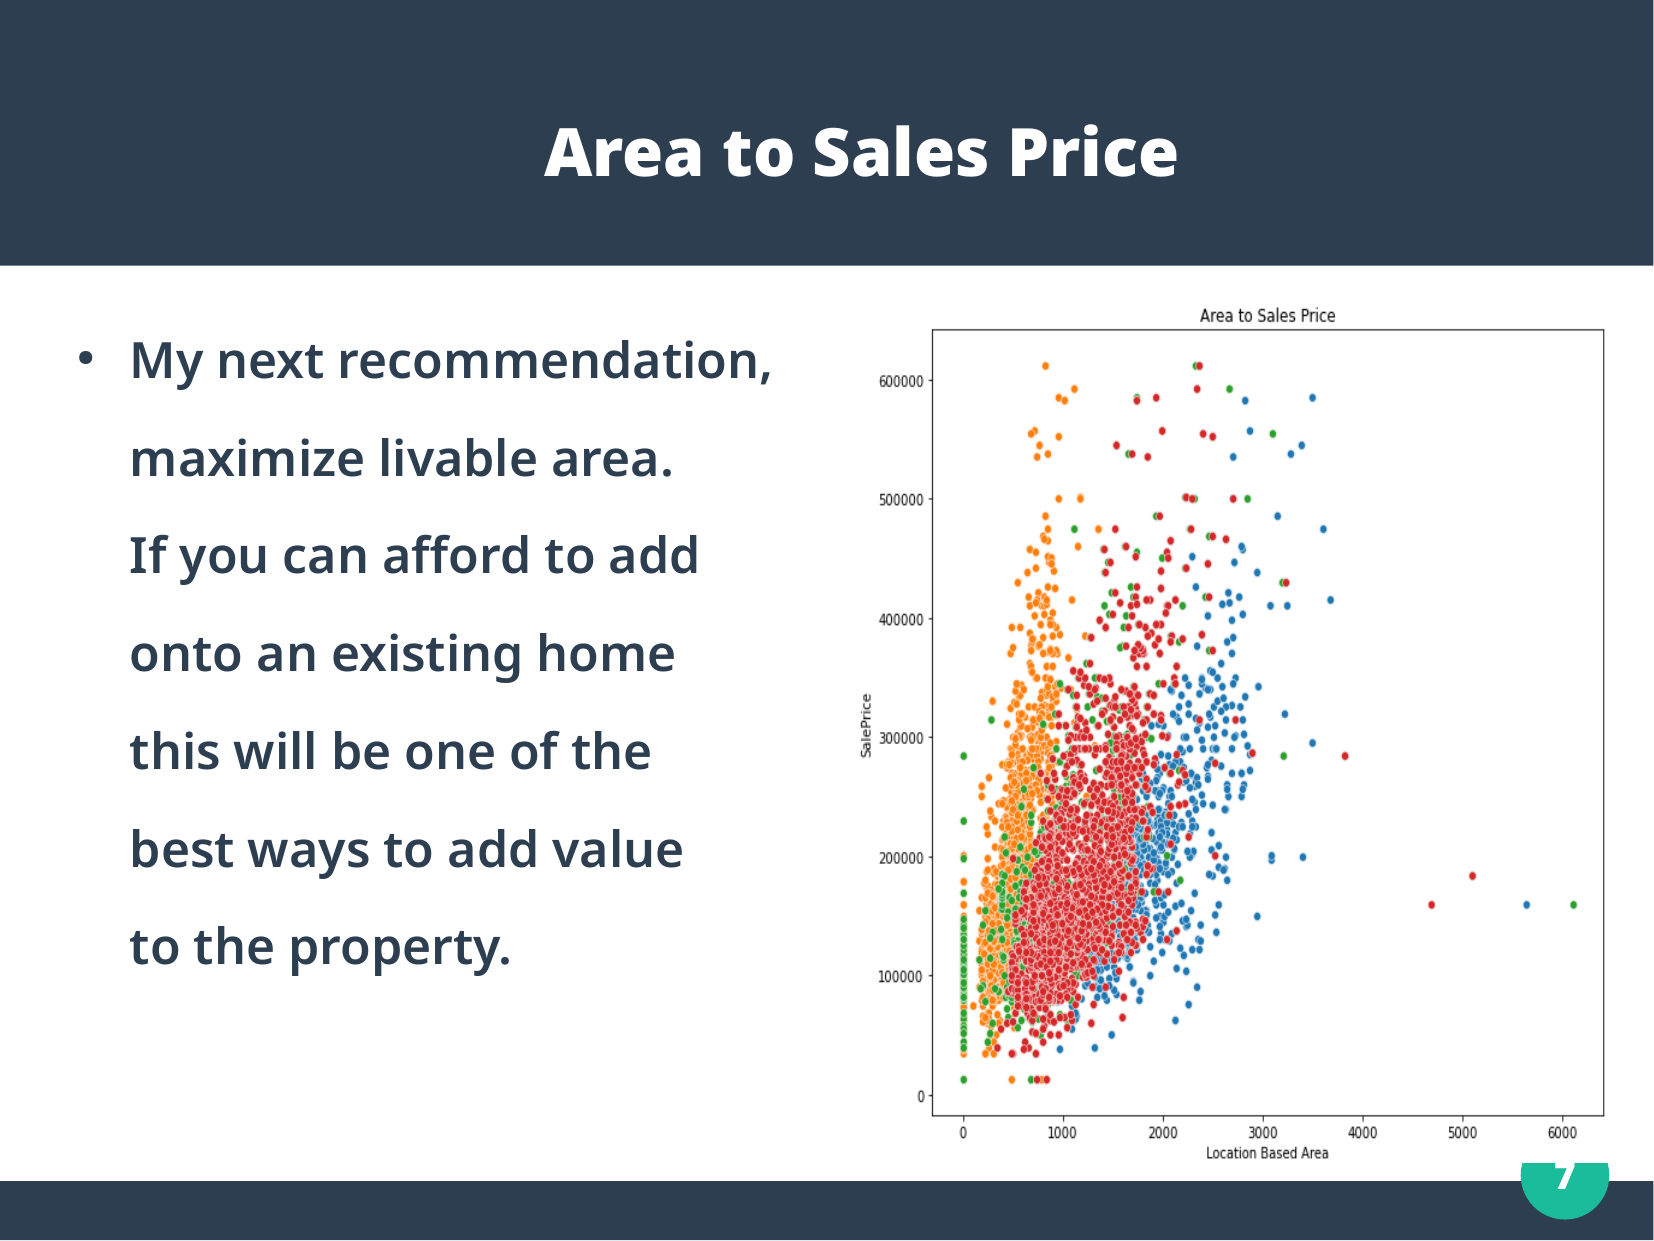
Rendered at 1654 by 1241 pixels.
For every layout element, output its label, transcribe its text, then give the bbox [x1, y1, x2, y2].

title Area to Sales Price [59, 49, 1595, 207]
list My next recommendation, maximize livable area. If you can afford to add onto an existing home this will be one of the best ways to add value to the property. [59, 324, 855, 1152]
picture [855, 299, 1608, 1163]
